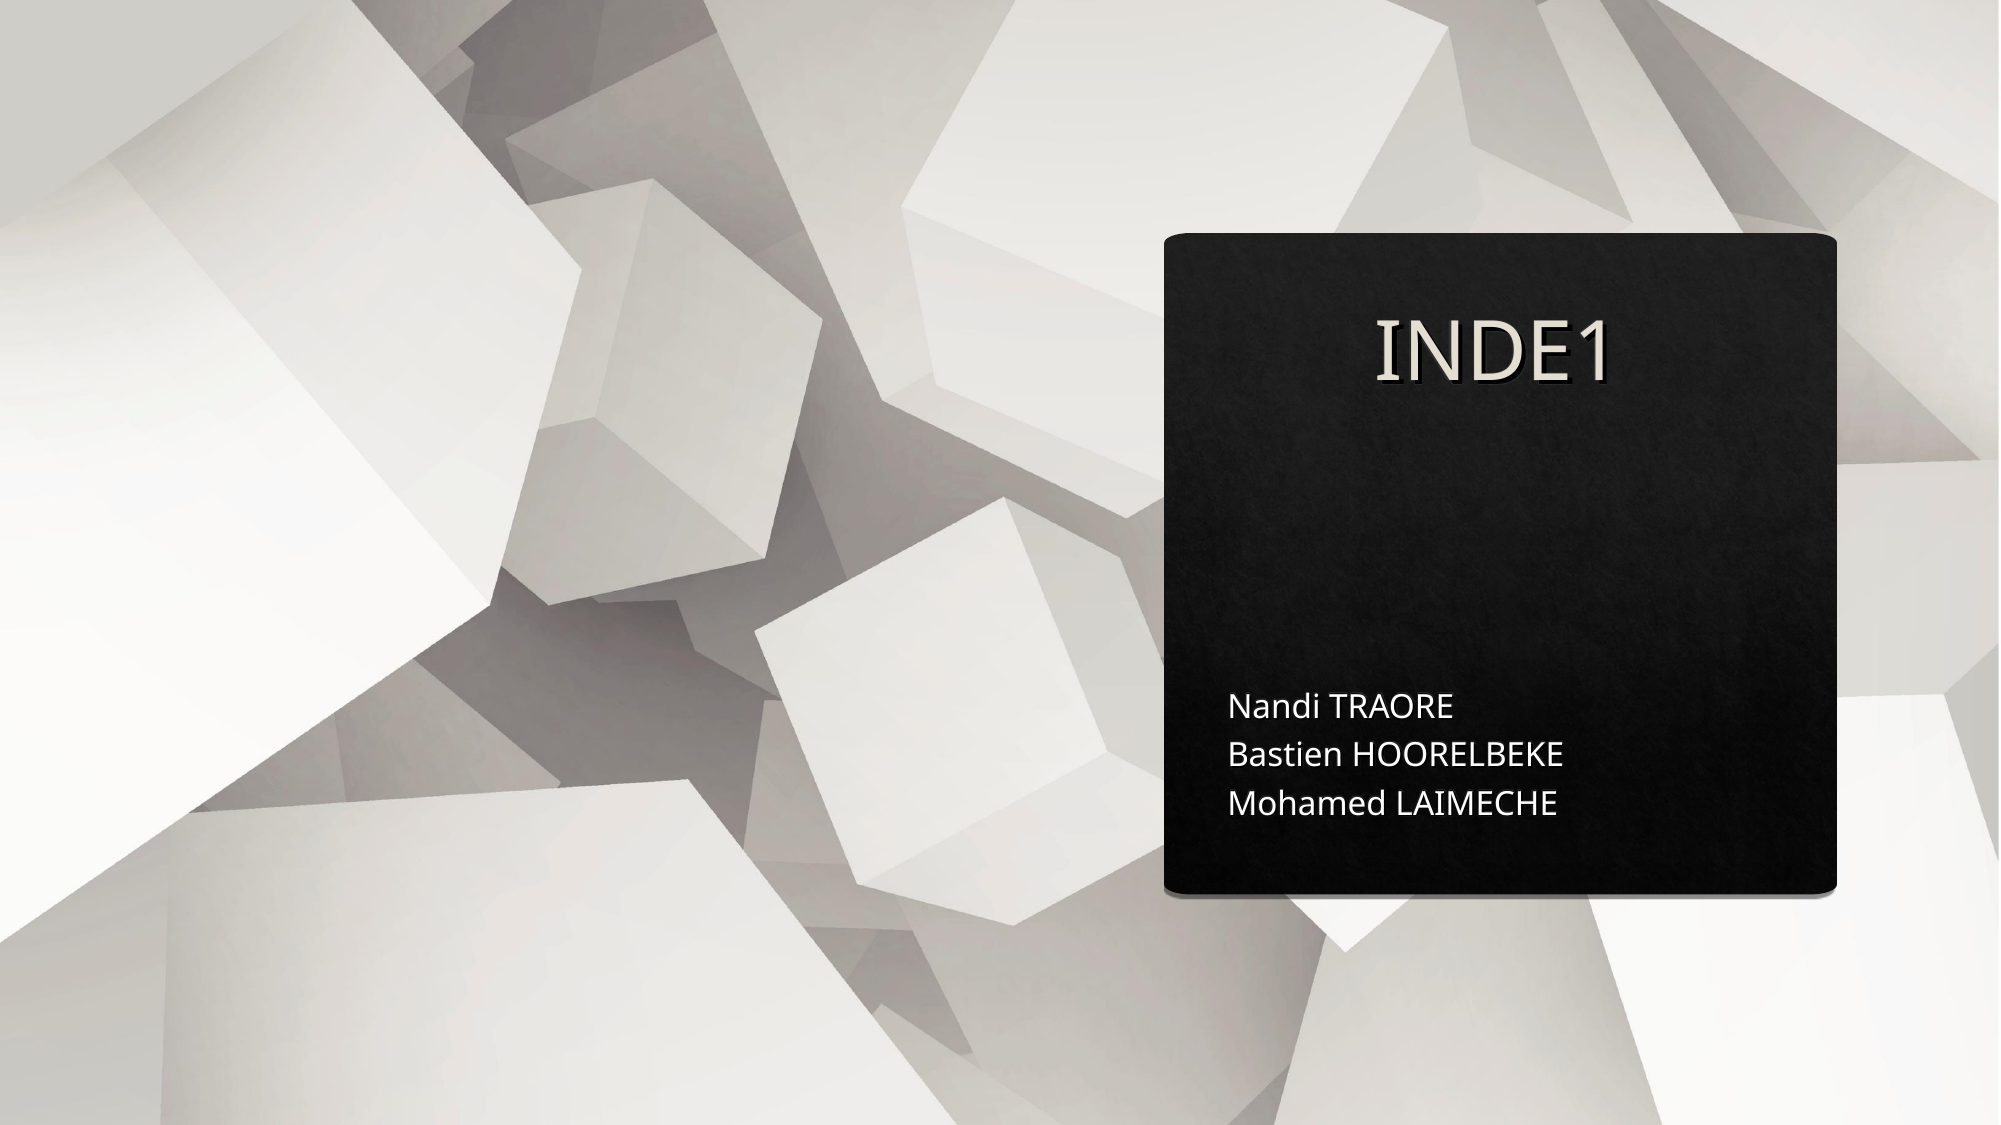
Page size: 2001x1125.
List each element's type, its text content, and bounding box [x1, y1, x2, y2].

title INDE1 [1212, 274, 1784, 407]
text_box [1164, 233, 1837, 895]
subtitle Nandi TRAORE Bastien HOORELBEKE Mohamed LAIMECHE [1212, 682, 1784, 851]
picture [0, 0, 2000, 1125]
